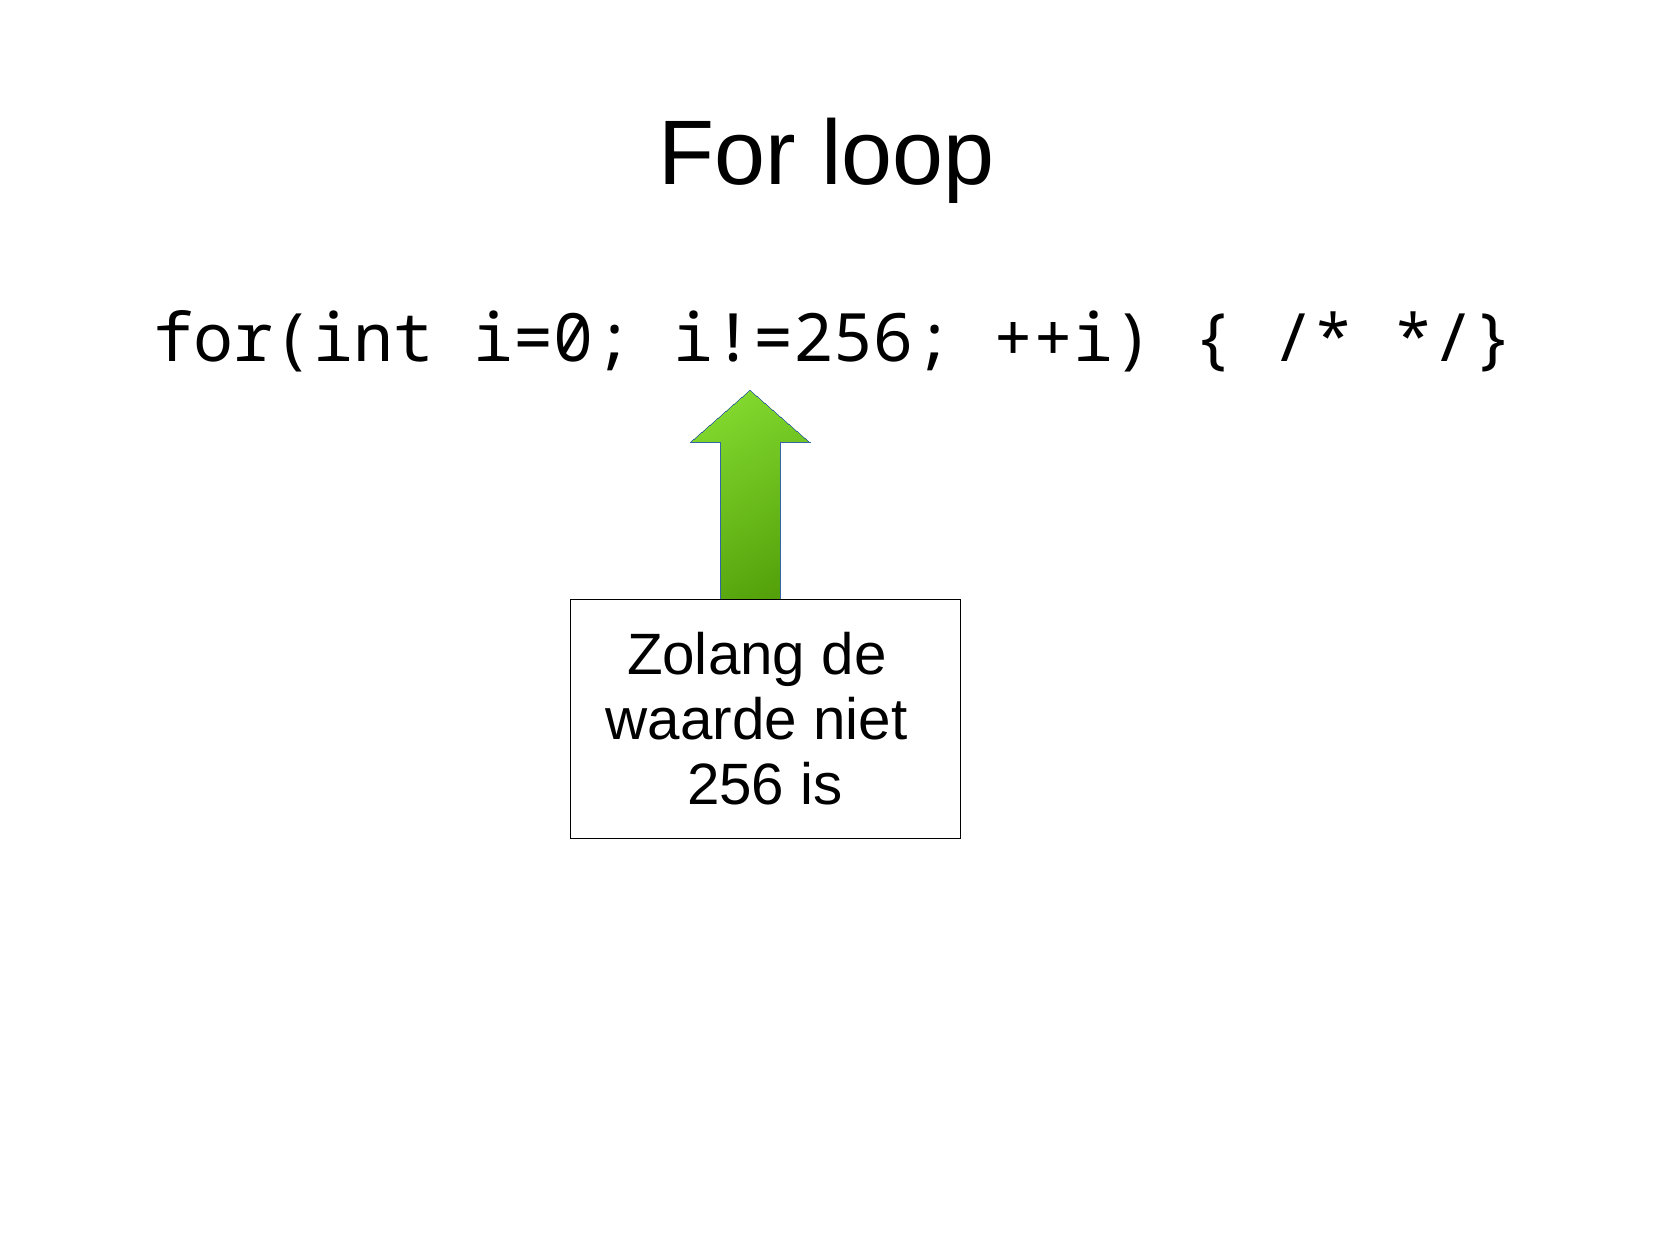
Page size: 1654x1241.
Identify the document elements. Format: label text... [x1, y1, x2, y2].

text_box [690, 390, 811, 599]
title For loop [82, 49, 1571, 257]
list for(int i=0; i!=256; ++i) { /* */} [82, 290, 1571, 1010]
text_box Zolang de waarde niet 256 is [570, 599, 961, 839]
